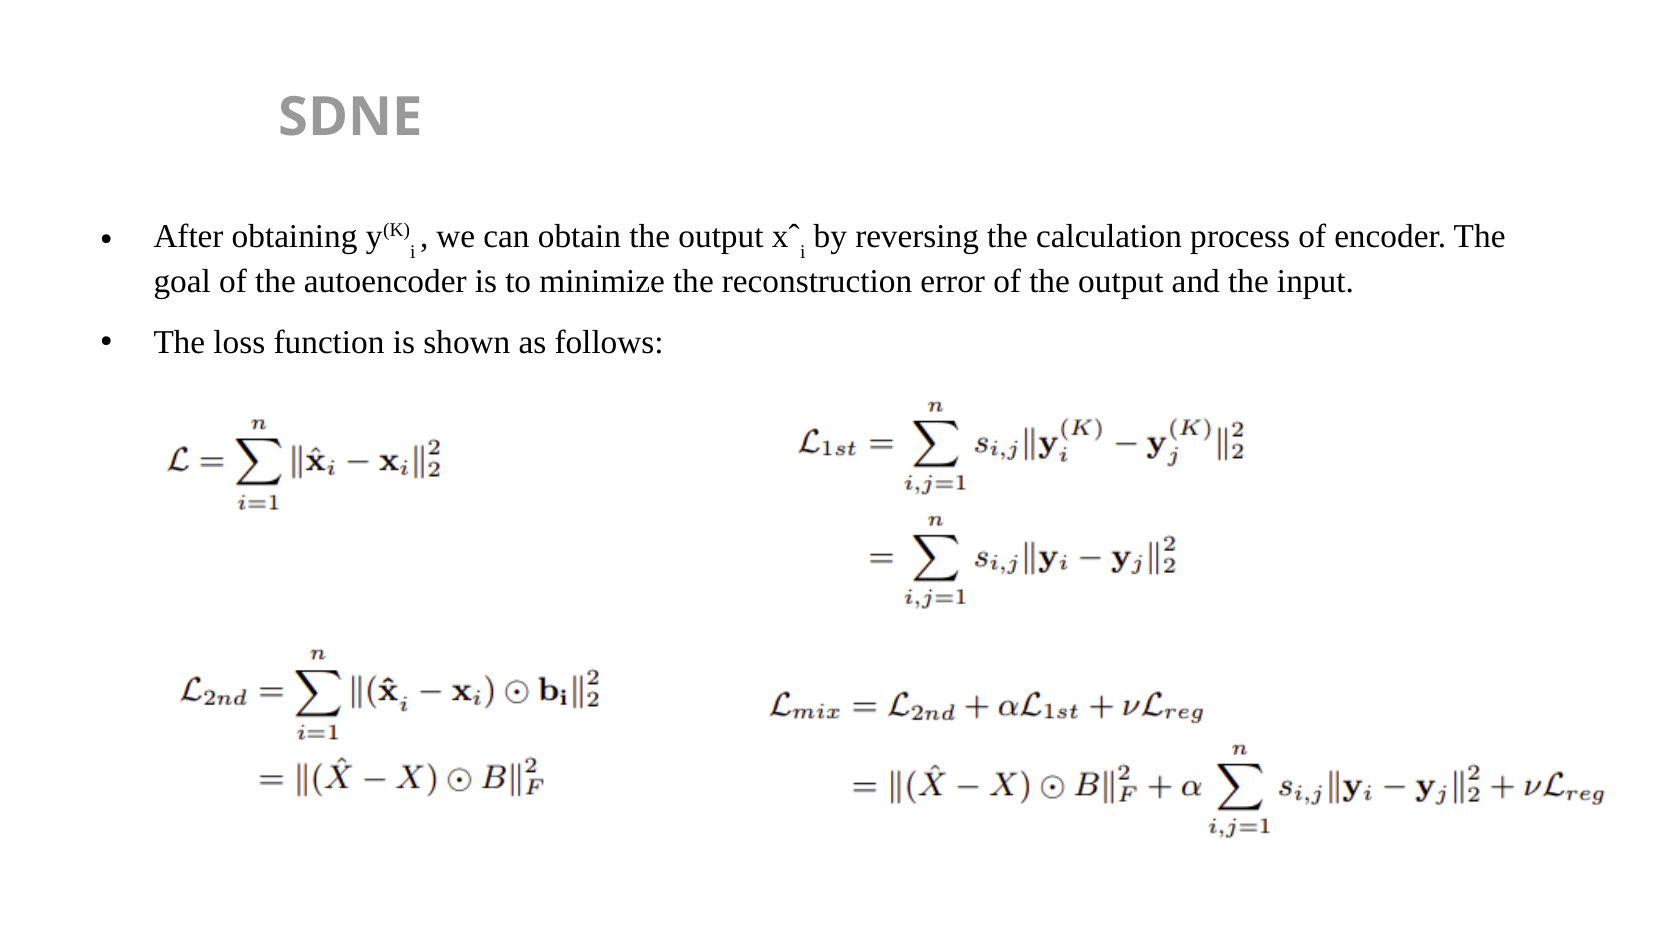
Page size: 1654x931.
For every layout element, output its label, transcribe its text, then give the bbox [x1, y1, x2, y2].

picture [139, 401, 485, 524]
picture [755, 382, 1252, 626]
picture [757, 684, 1619, 850]
title SDNE [82, 37, 1571, 193]
list After obtaining y(K)i , we can obtain the output xˆi by reversing the calculation process of encoder. The goal of the autoencoder is to minimize the reconstruction error of the output and the input. The loss function is shown as follows: [82, 217, 1571, 757]
picture [141, 625, 658, 826]
